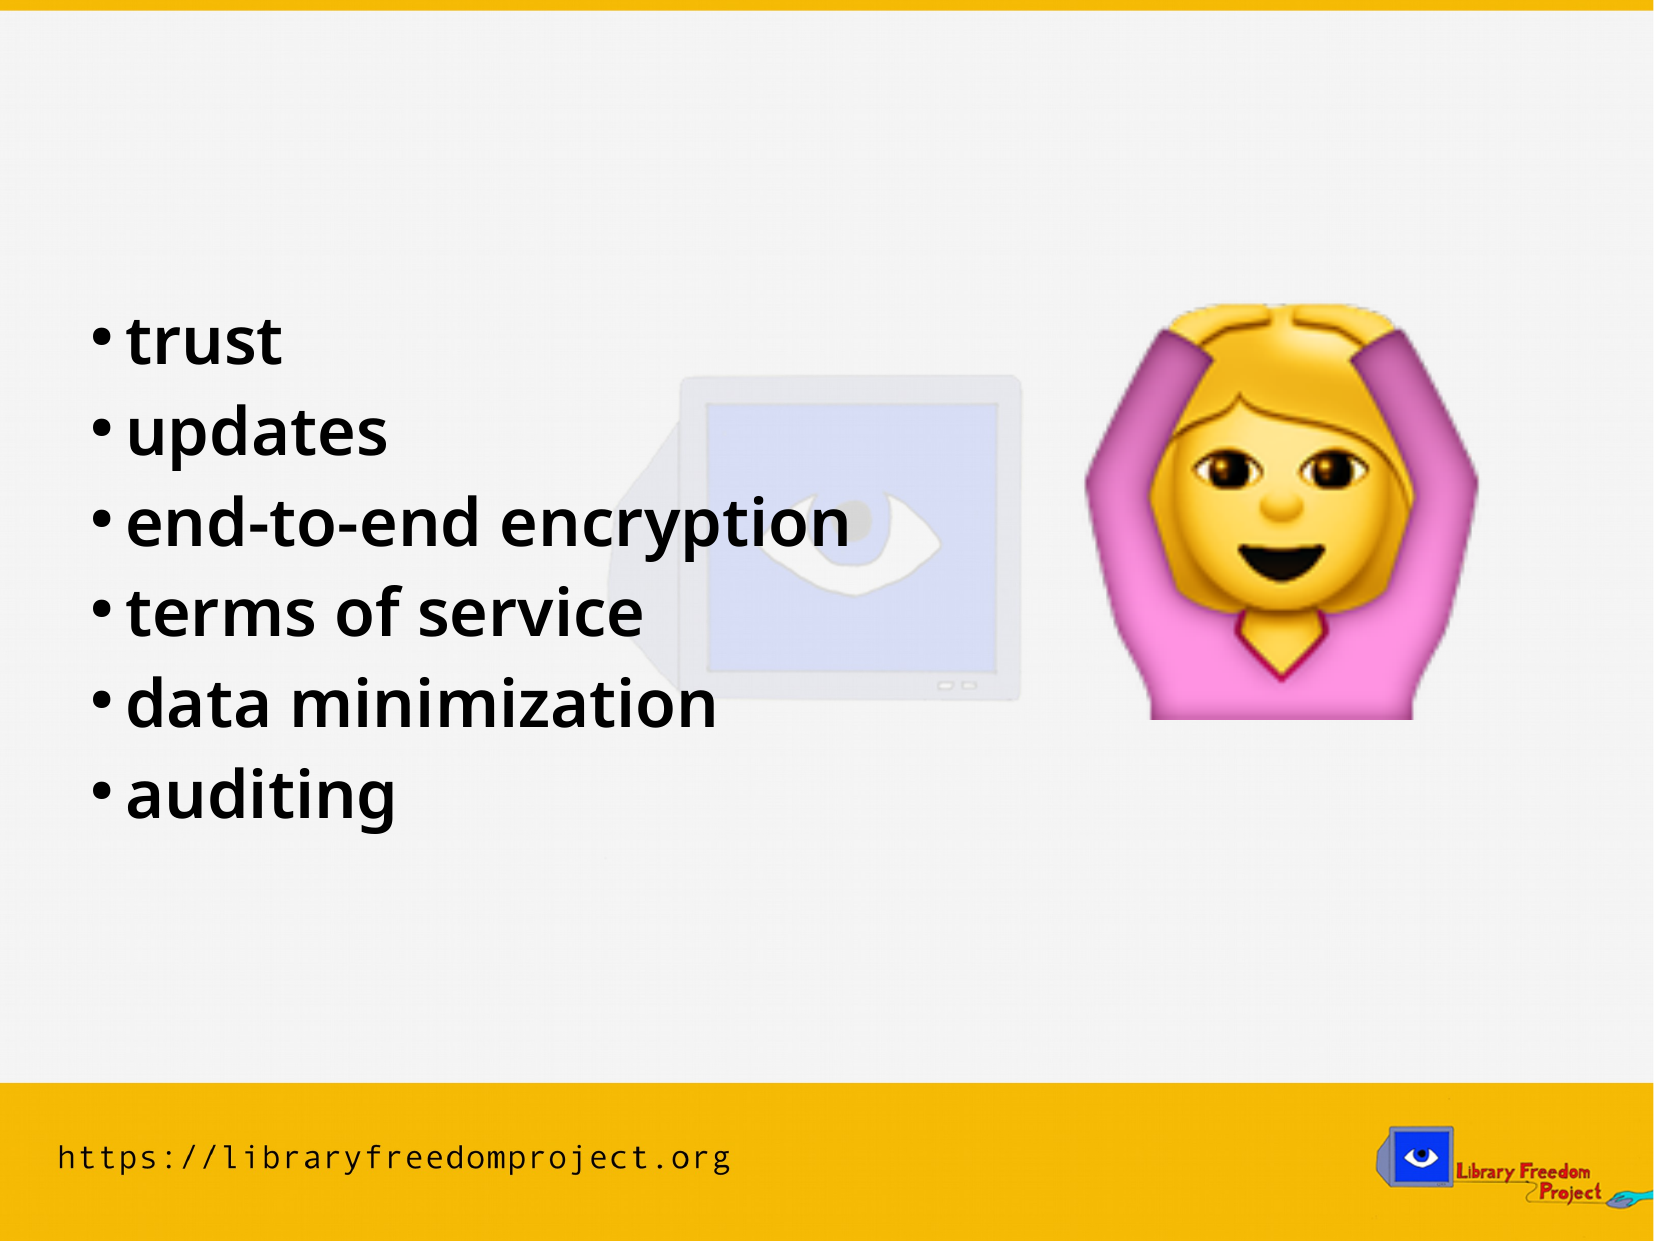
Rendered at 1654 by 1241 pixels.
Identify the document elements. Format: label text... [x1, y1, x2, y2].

text_box trust updates end-to-end encryption terms of service data minimization auditing [75, 195, 1478, 1081]
picture [0, 0, 1654, 1241]
